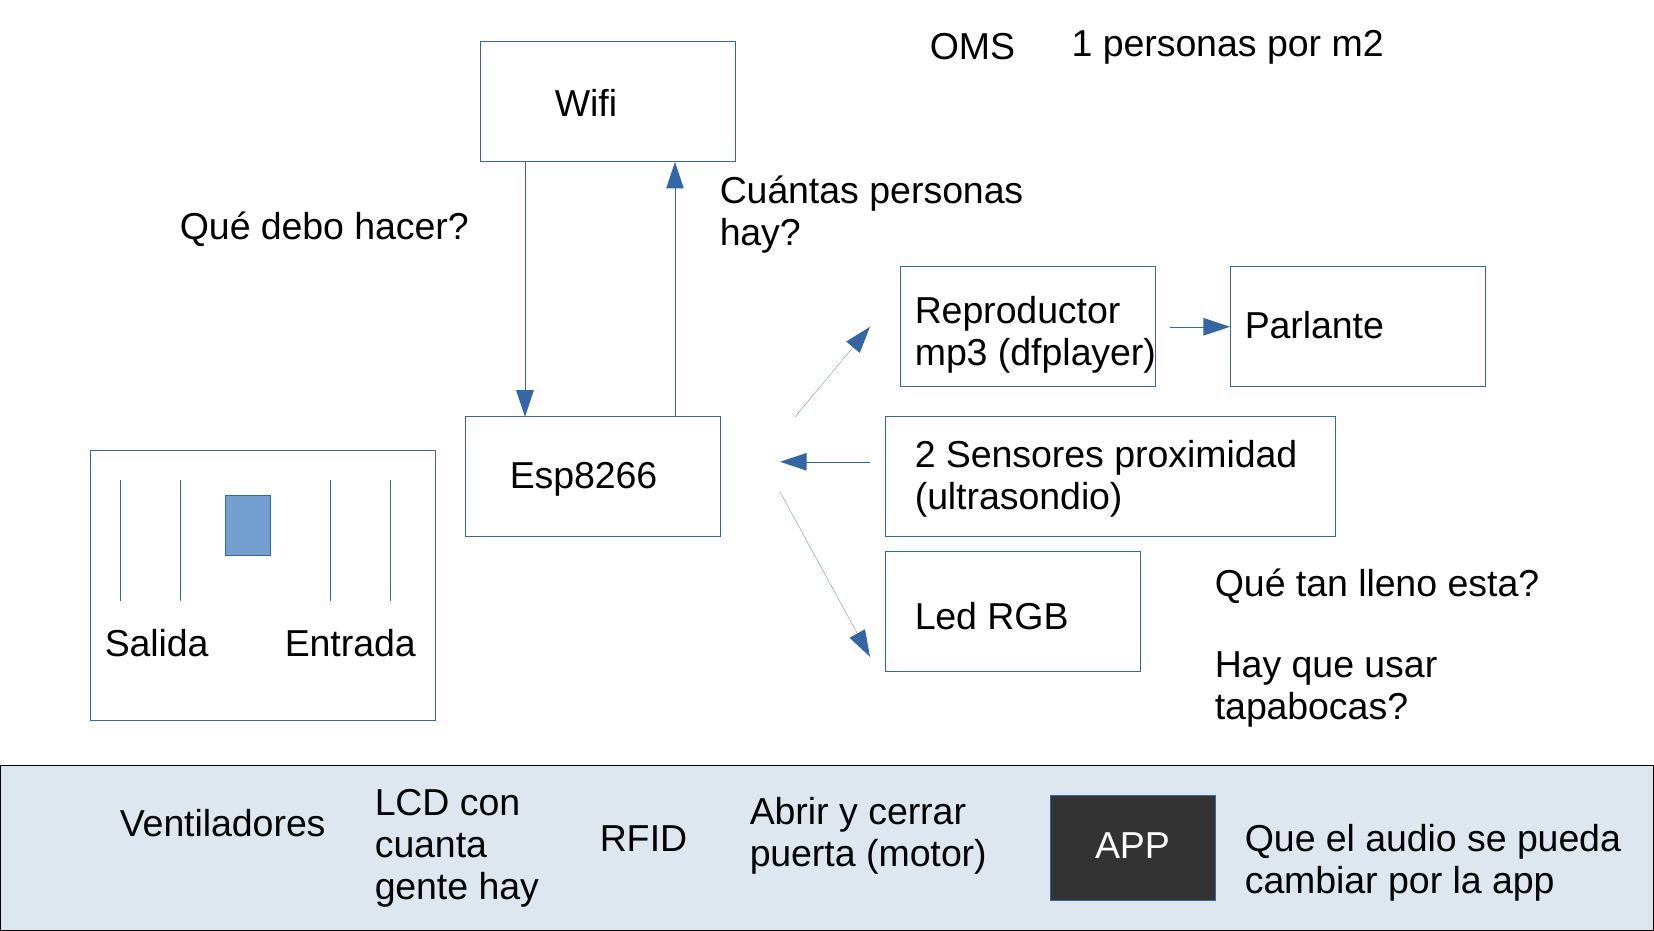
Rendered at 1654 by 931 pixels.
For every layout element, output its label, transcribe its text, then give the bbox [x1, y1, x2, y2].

text_box [465, 416, 721, 537]
text_box [1230, 266, 1486, 387]
text_box [900, 266, 1156, 281]
text_box Entrada [270, 615, 466, 714]
text_box 1 personas por m2 [1056, 15, 1441, 114]
text_box Abrir y cerrar puerta (motor) [735, 783, 1036, 931]
text_box [0, 765, 1654, 931]
text_box Salida [90, 615, 226, 676]
text_box Qué debo hacer? [165, 198, 526, 282]
text_box [90, 450, 436, 721]
text_box Wifi [540, 75, 661, 132]
text_box [885, 551, 1141, 672]
text_box Cuántas personas hay? [705, 161, 1066, 261]
text_box [480, 41, 736, 162]
text_box Parlante [1230, 296, 1426, 354]
text_box LCD con cuanta gente hay [360, 774, 571, 916]
text_box [885, 416, 1336, 537]
text_box APP [1095, 825, 1230, 868]
text_box Que el audio se pueda cambiar por la app [1230, 810, 1639, 931]
text_box OMS [915, 18, 1056, 76]
text_box Led RGB [900, 588, 1141, 687]
text_box Reproductor mp3 (dfplayer) [900, 281, 1186, 416]
text_box Qué tan lleno esta? [1200, 555, 1591, 634]
text_box 2 Sensores proximidad (ultrasondio) [900, 426, 1351, 537]
text_box Esp8266 [495, 446, 706, 507]
text_box Hay que usar tapabocas? [1200, 636, 1591, 736]
text_box Ventiladores [105, 795, 346, 894]
text_box RFID [585, 810, 735, 867]
